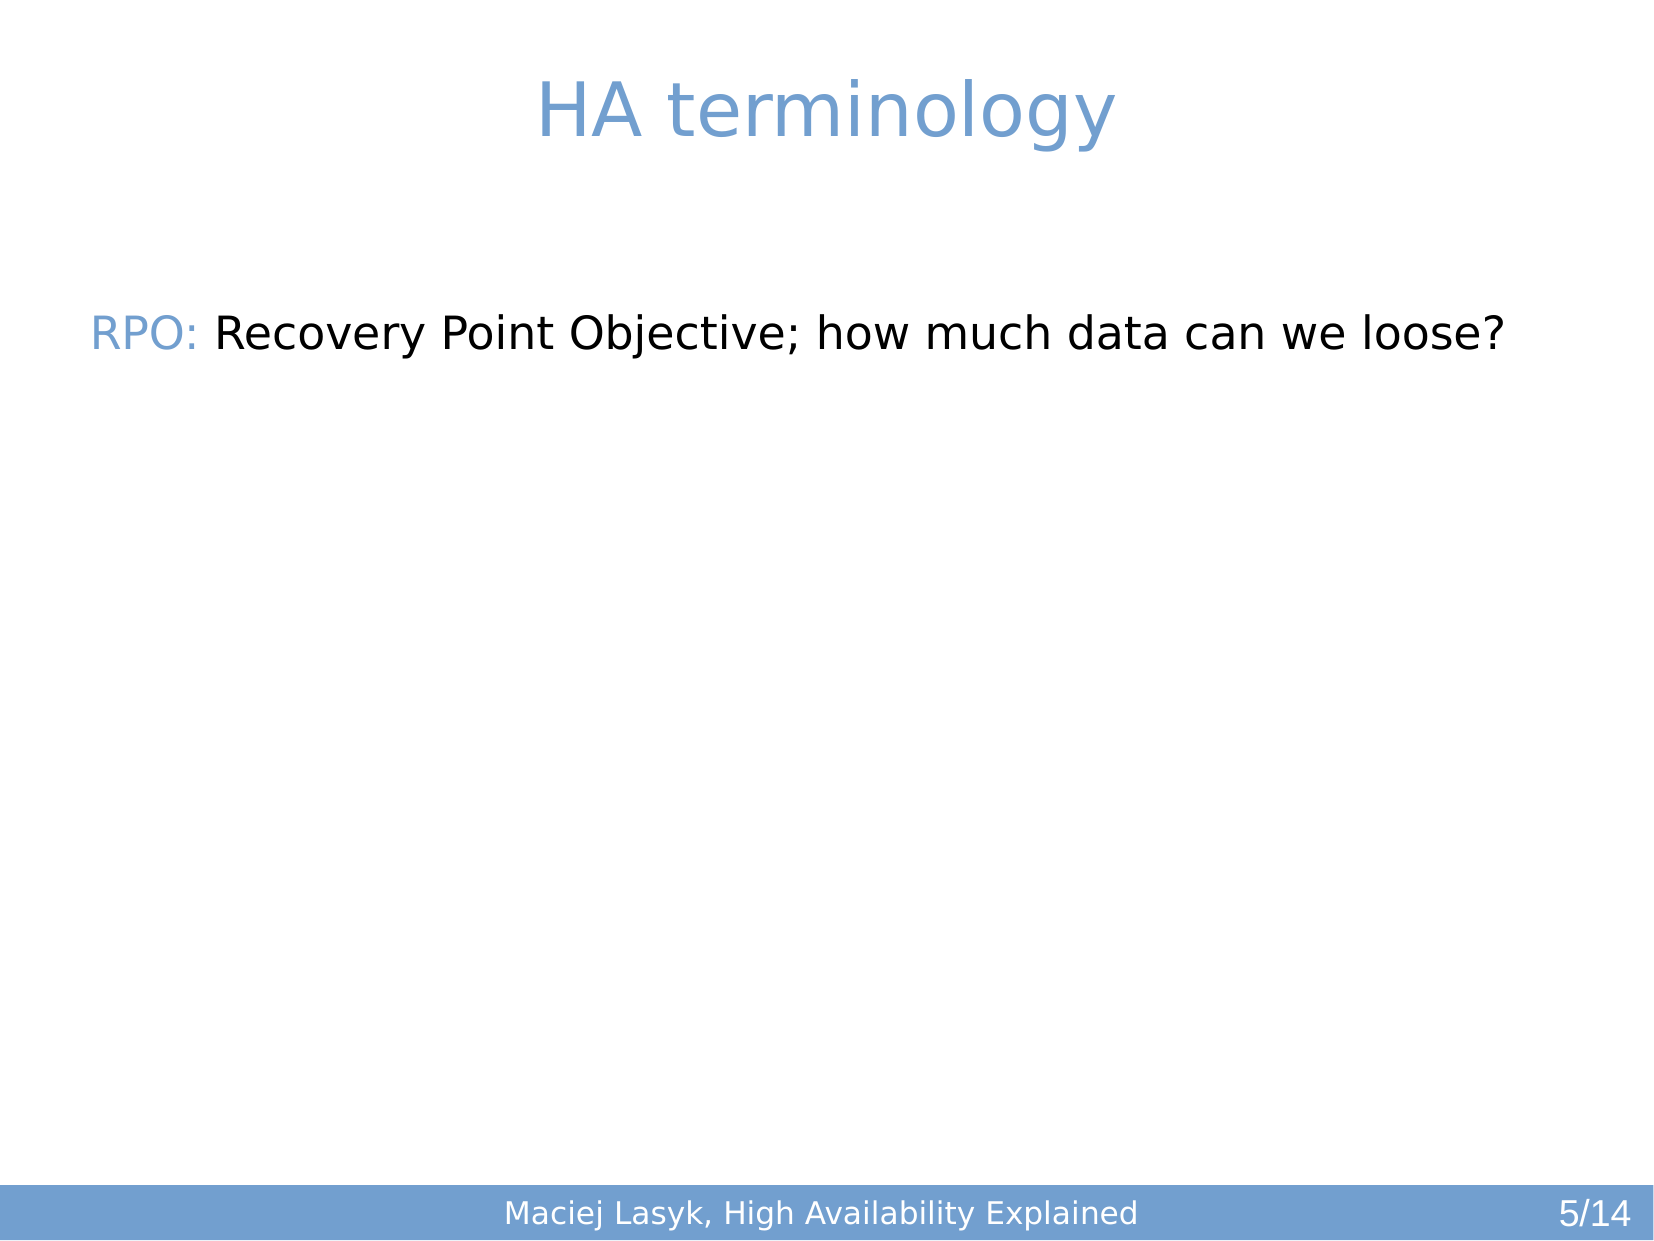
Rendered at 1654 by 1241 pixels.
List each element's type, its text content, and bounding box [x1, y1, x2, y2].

text_box 5/14 [1533, 1185, 1647, 1241]
text_box [0, 1185, 1533, 1241]
text_box RPO: Recovery Point Objective; how much data can we loose? [75, 299, 1522, 475]
text_box [1647, 1185, 1654, 1241]
text_box Maciej Lasyk, High Availability Explained [489, 1188, 1165, 1240]
text_box HA terminology [520, 60, 1133, 163]
